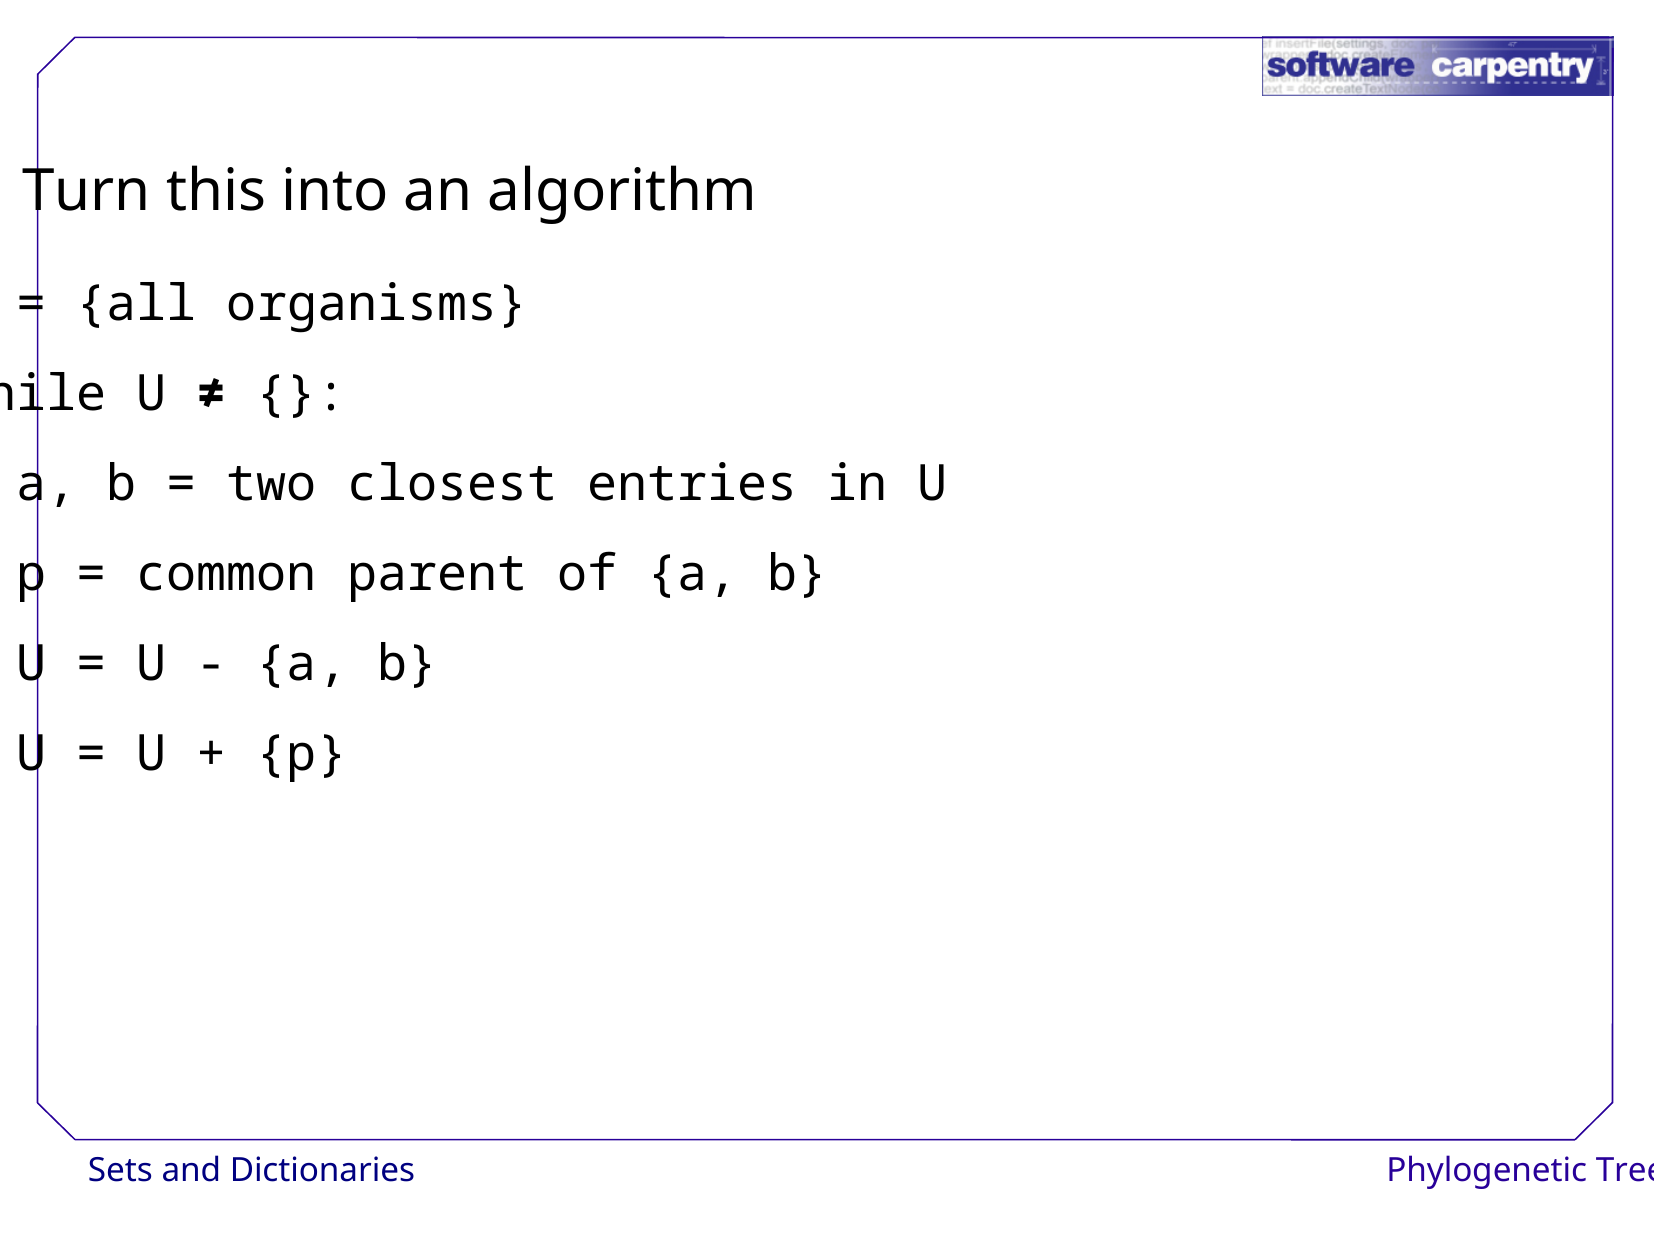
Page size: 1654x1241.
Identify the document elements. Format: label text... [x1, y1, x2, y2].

picture [1262, 36, 1614, 96]
text_box U = {all organisms} while U ≠ {}: a, b = two closest entries in U p = common parent of {a, b} U = U - {a, b} U = U + {p} [0, 232, 1112, 788]
text_box Turn this into an algorithm [7, 109, 923, 231]
